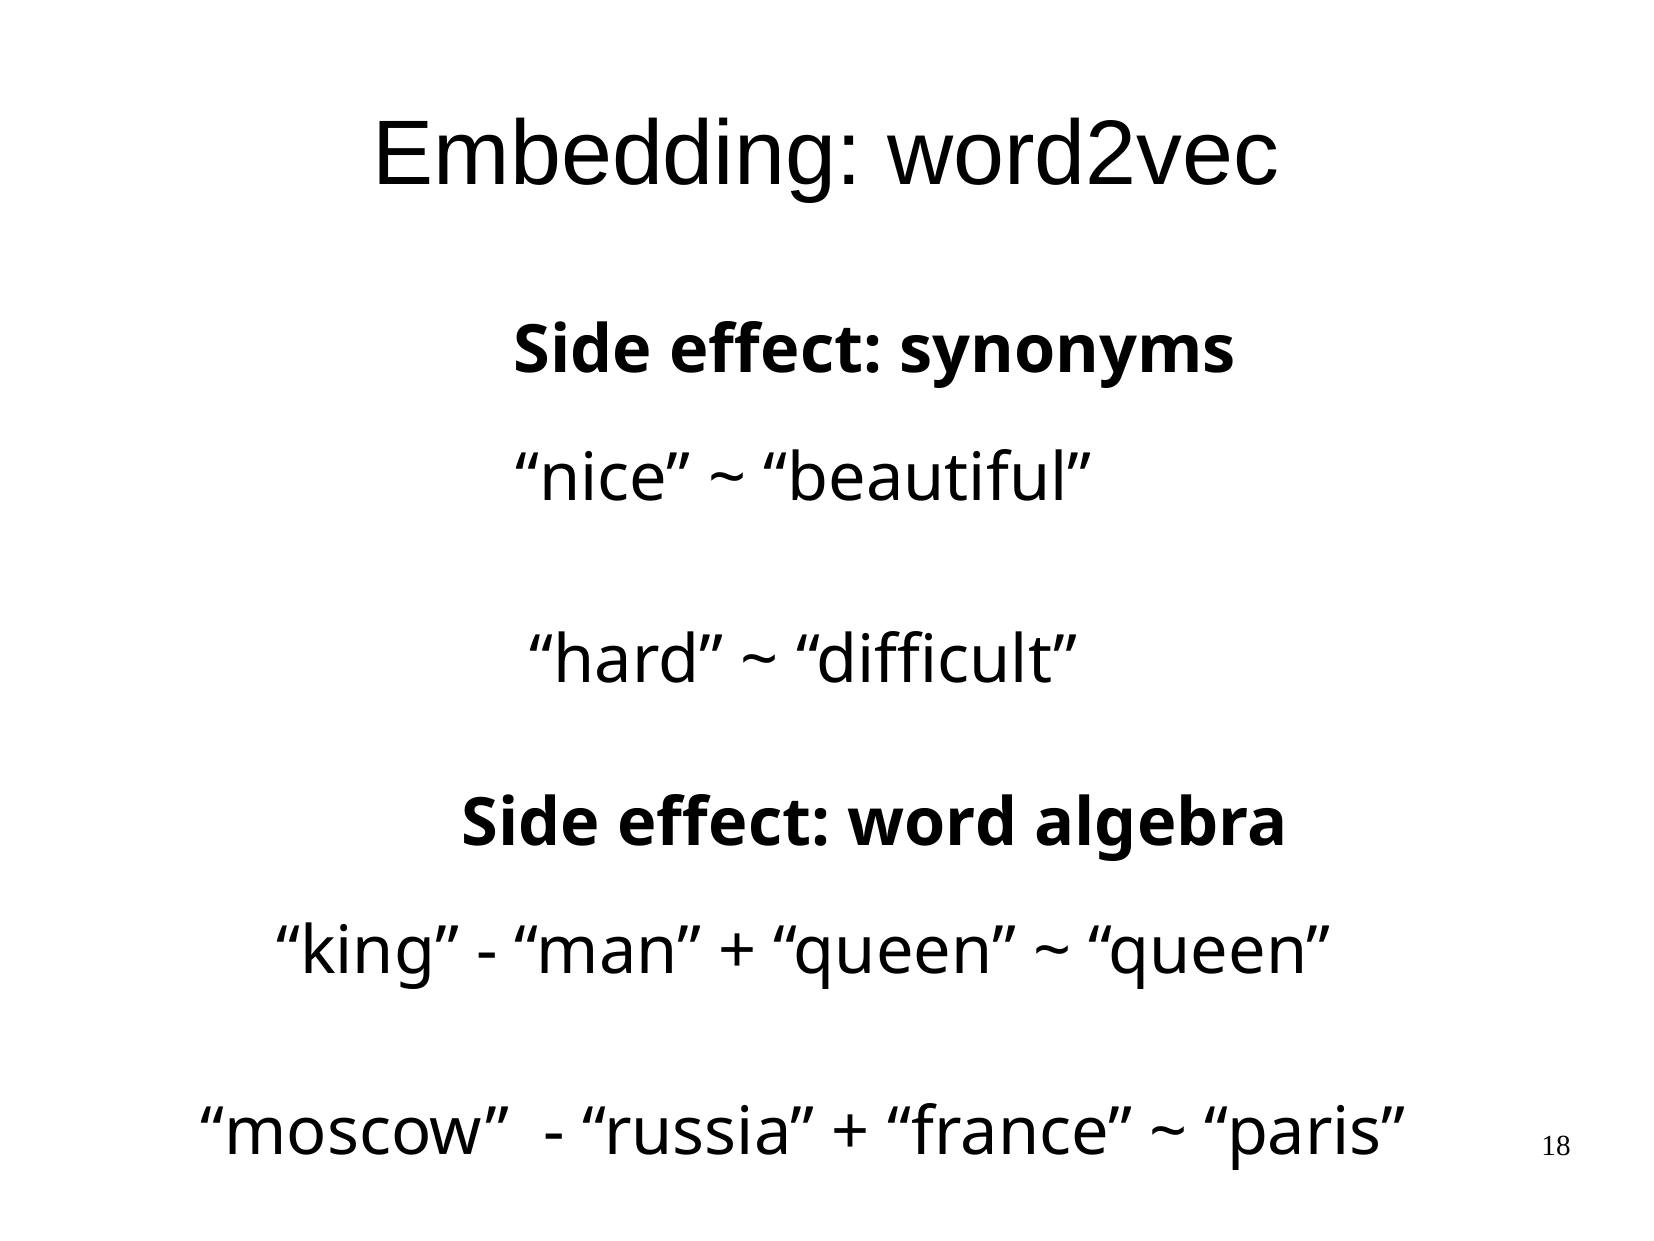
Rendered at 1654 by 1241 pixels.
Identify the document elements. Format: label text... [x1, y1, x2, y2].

text_box Side effect: synonyms [176, 293, 1574, 387]
text_box “king” - “man” + “queen” ~ “queen” “moscow” - “russia” + “france” ~ “paris” [27, 894, 1580, 1241]
text_box “nice” ~ “beautiful” “hard” ~ “difficult” [27, 421, 1580, 826]
title Embedding: word2vec [82, 49, 1571, 257]
text_box Side effect: word algebra [176, 826, 1574, 859]
